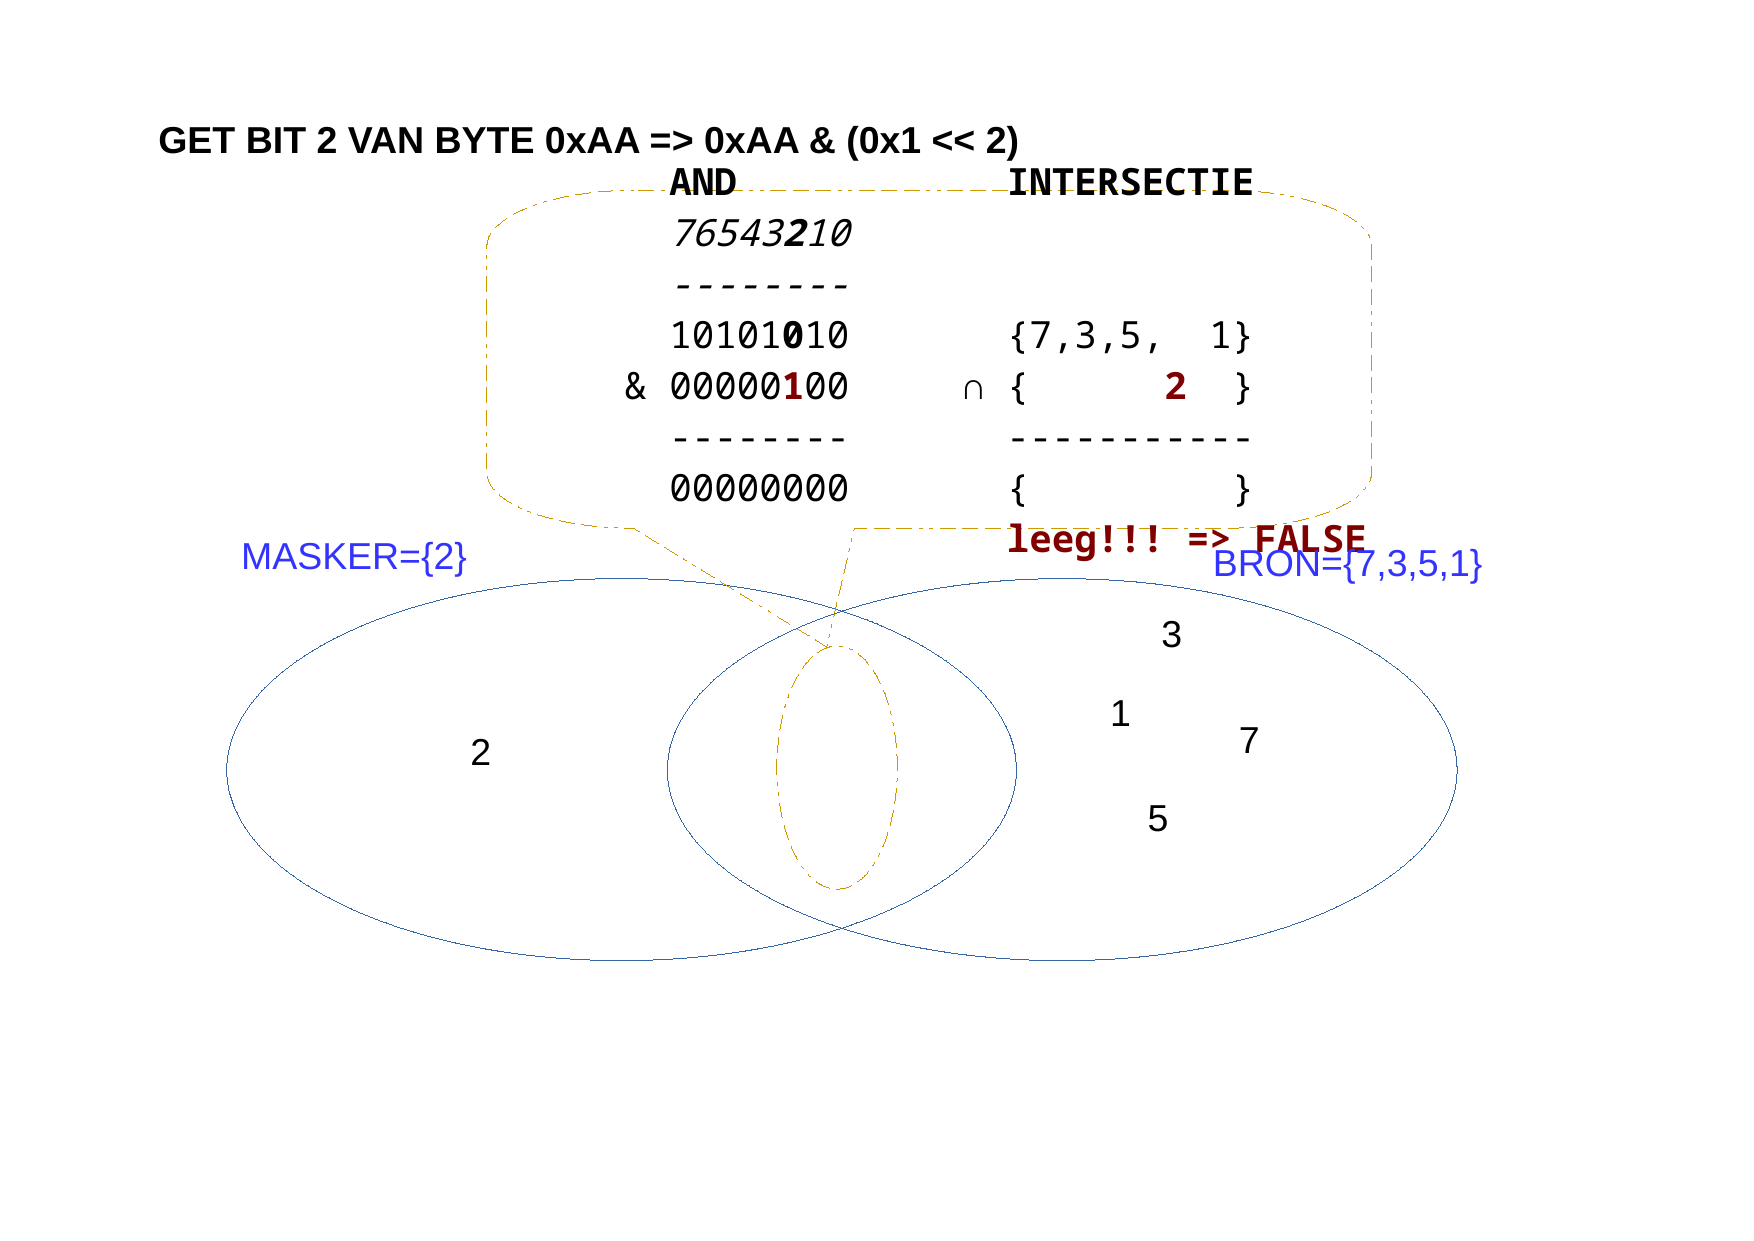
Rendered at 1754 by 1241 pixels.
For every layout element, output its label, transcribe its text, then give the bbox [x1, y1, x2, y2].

text_box GET BIT 2 VAN BYTE 0xAA => 0xAA & (0x1 << 2) [143, 111, 1164, 211]
text_box AND INTERSECTIE 76543210 -------- 10101010 {7,3,5, 1} & 00000100 ∩ { 2 } -------- ----------- 00000000 { } leeg!!! => FALSE [486, 190, 1372, 647]
text_box 2 [455, 724, 546, 808]
text_box BRON={7,3,5,1} [1198, 534, 1501, 623]
text_box 5 [1132, 790, 1223, 879]
text_box 3 [1146, 606, 1237, 690]
text_box 1 [1095, 685, 1186, 774]
text_box MASKER={2} [226, 528, 614, 628]
text_box 7 [1224, 712, 1315, 800]
